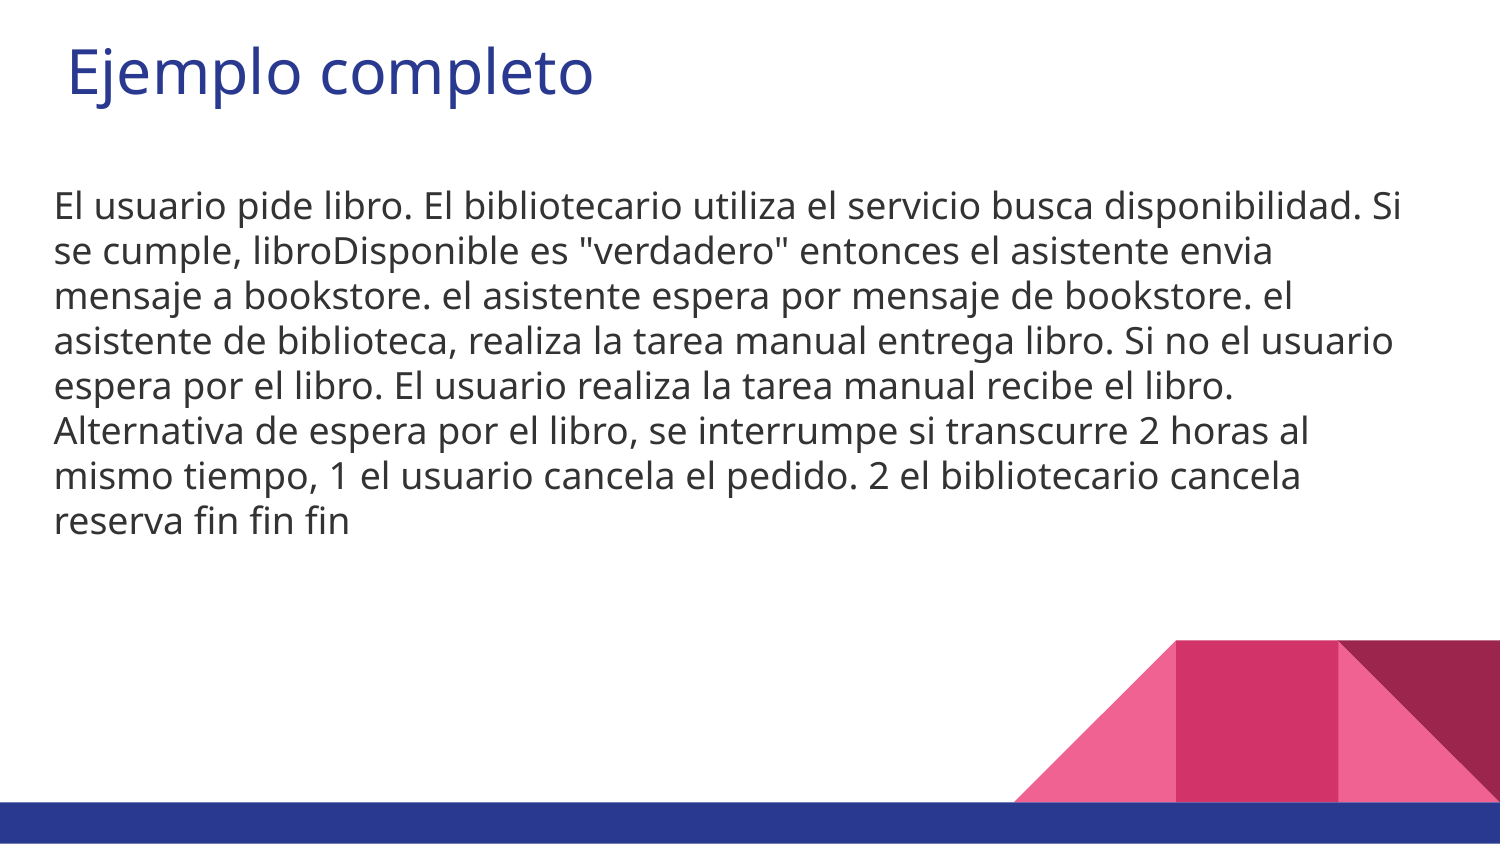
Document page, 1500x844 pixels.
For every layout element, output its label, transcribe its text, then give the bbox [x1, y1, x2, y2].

title Ejemplo completo [51, 17, 1449, 117]
list El usuario pide libro. El bibliotecario utiliza el servicio busca disponibilidad. Si se cumple, libroDisponible es "verdadero" entonces el asistente envia mensaje a bookstore. el asistente espera por mensaje de bookstore. el asistente de biblioteca, realiza la tarea manual entrega libro. Si no el usuario espera por el libro. El usuario realiza la tarea manual recibe el libro. Alternativa de espera por el libro, se interrumpe si transcurre 2 horas al mismo tiempo, 1 el usuario cancela el pedido. 2 el bibliotecario cancela reserva fin fin fin [38, 166, 1449, 793]
